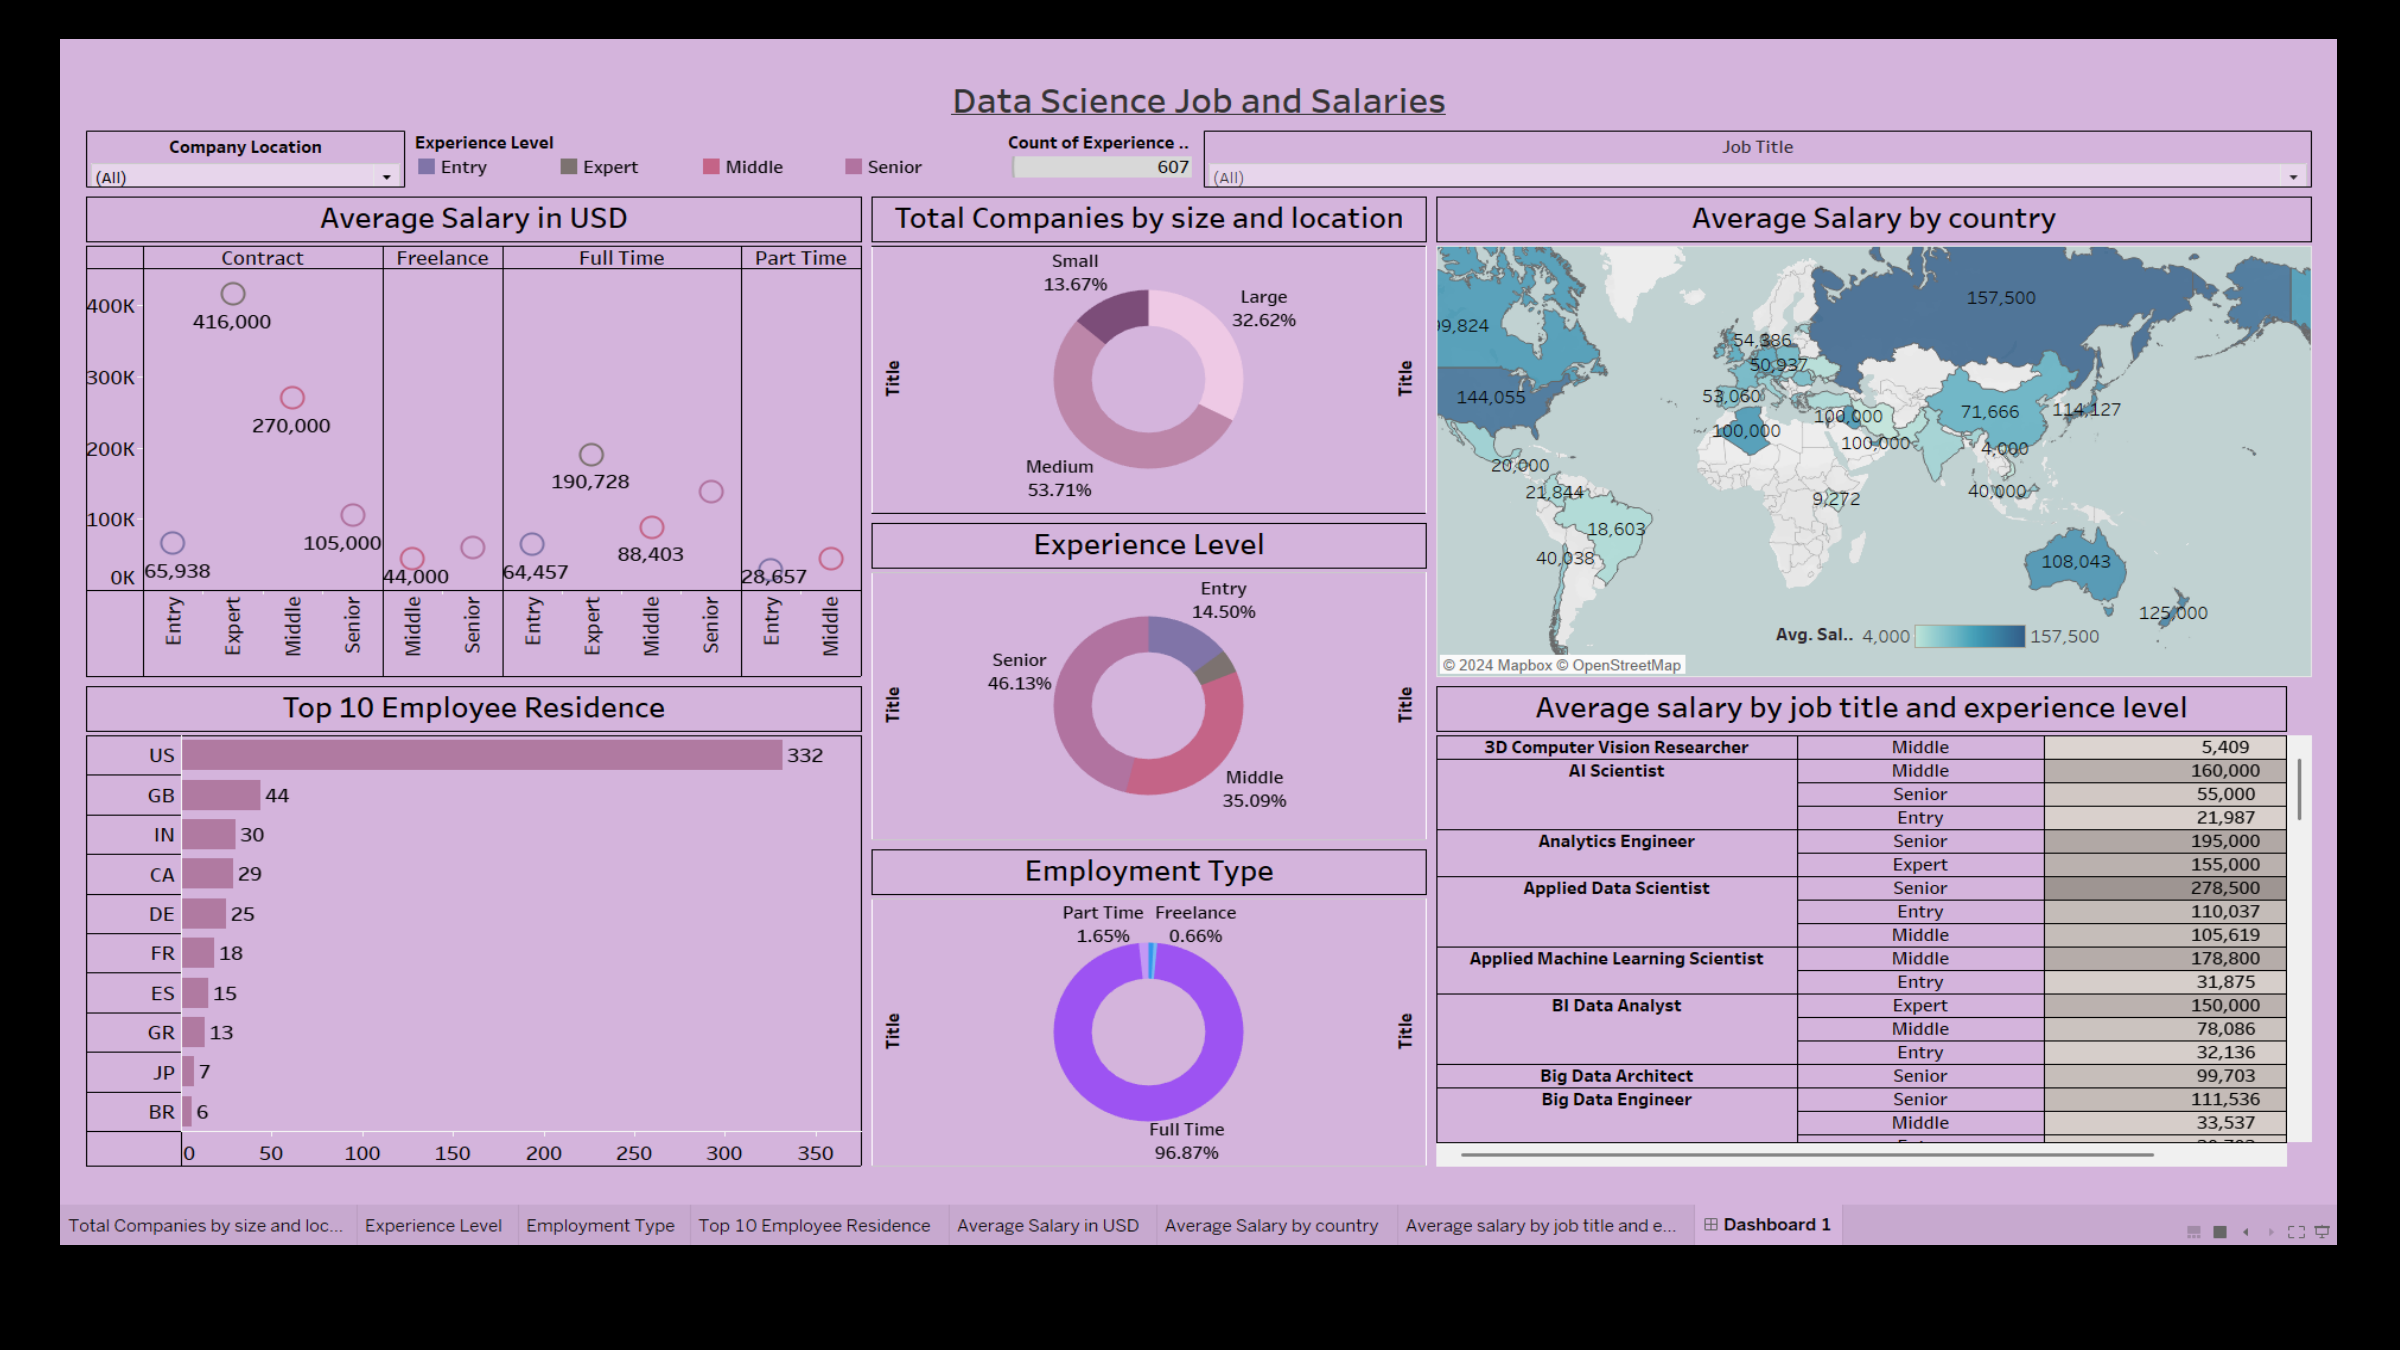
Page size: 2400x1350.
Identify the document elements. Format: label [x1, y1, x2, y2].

picture [60, 39, 2337, 1245]
